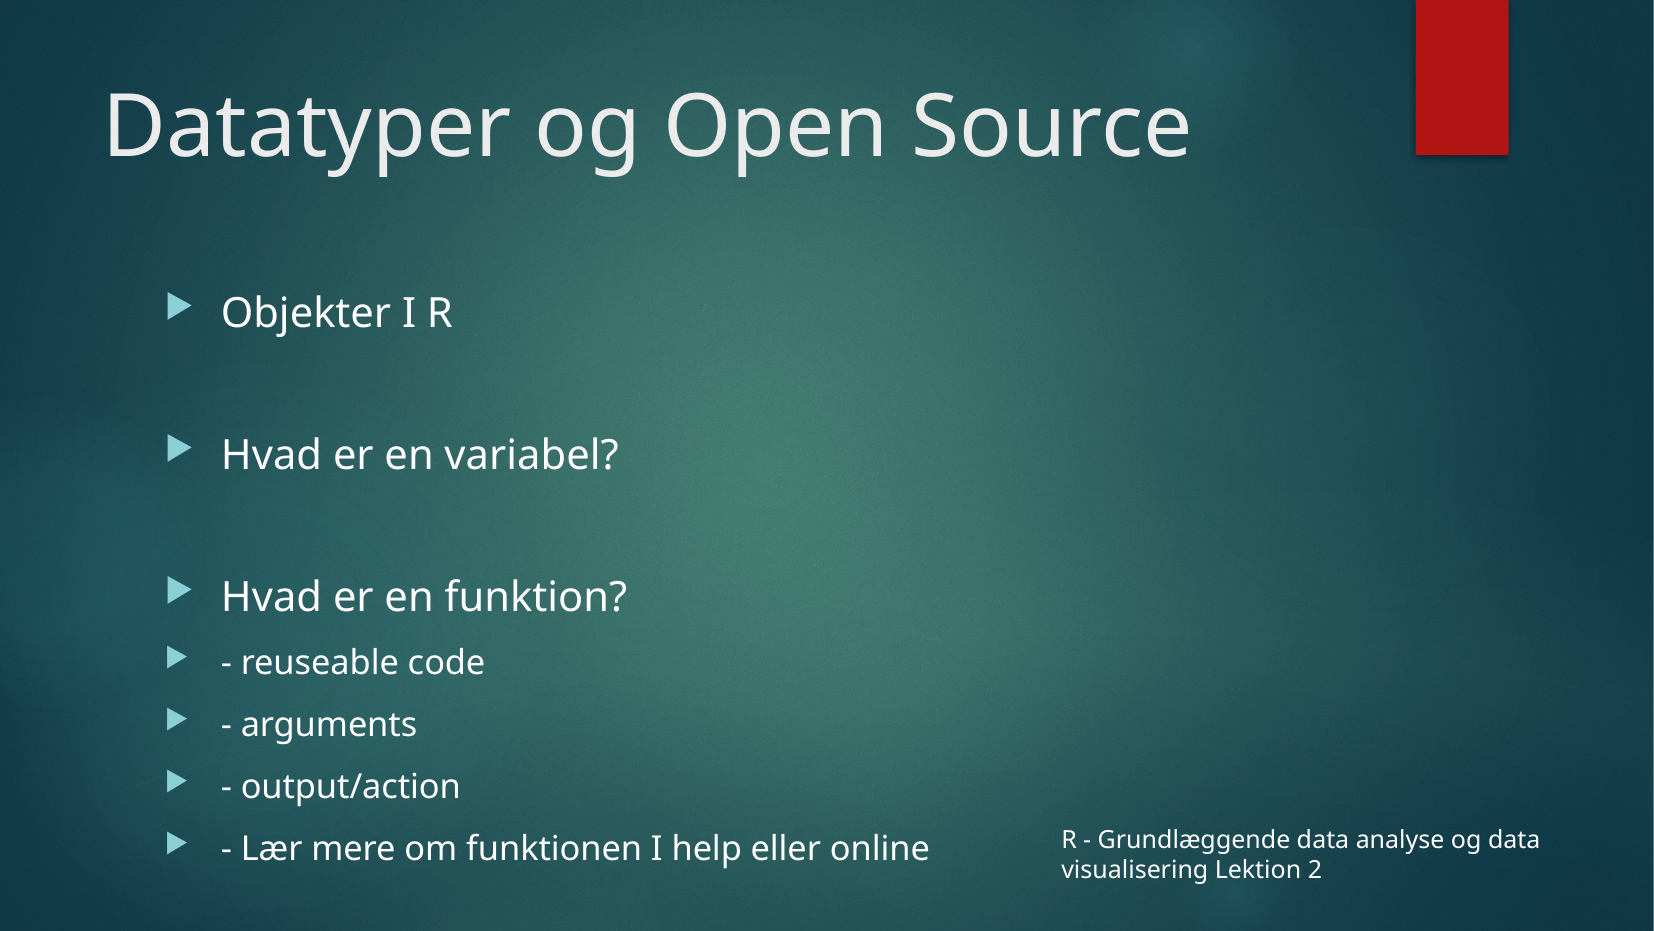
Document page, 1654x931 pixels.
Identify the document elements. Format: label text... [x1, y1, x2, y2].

picture [0, 0, 1654, 931]
title Datatyper og Open Source [87, 61, 1364, 252]
text_box R - Grundlæggende data analyse og data visualisering Lektion 2 [1046, 816, 1632, 891]
list Objekter I R Hvad er en variabel? Hvad er en funktion? - reuseable code - arguments - output/action - Lær mere om funktionen I help eller online [149, 278, 1363, 848]
